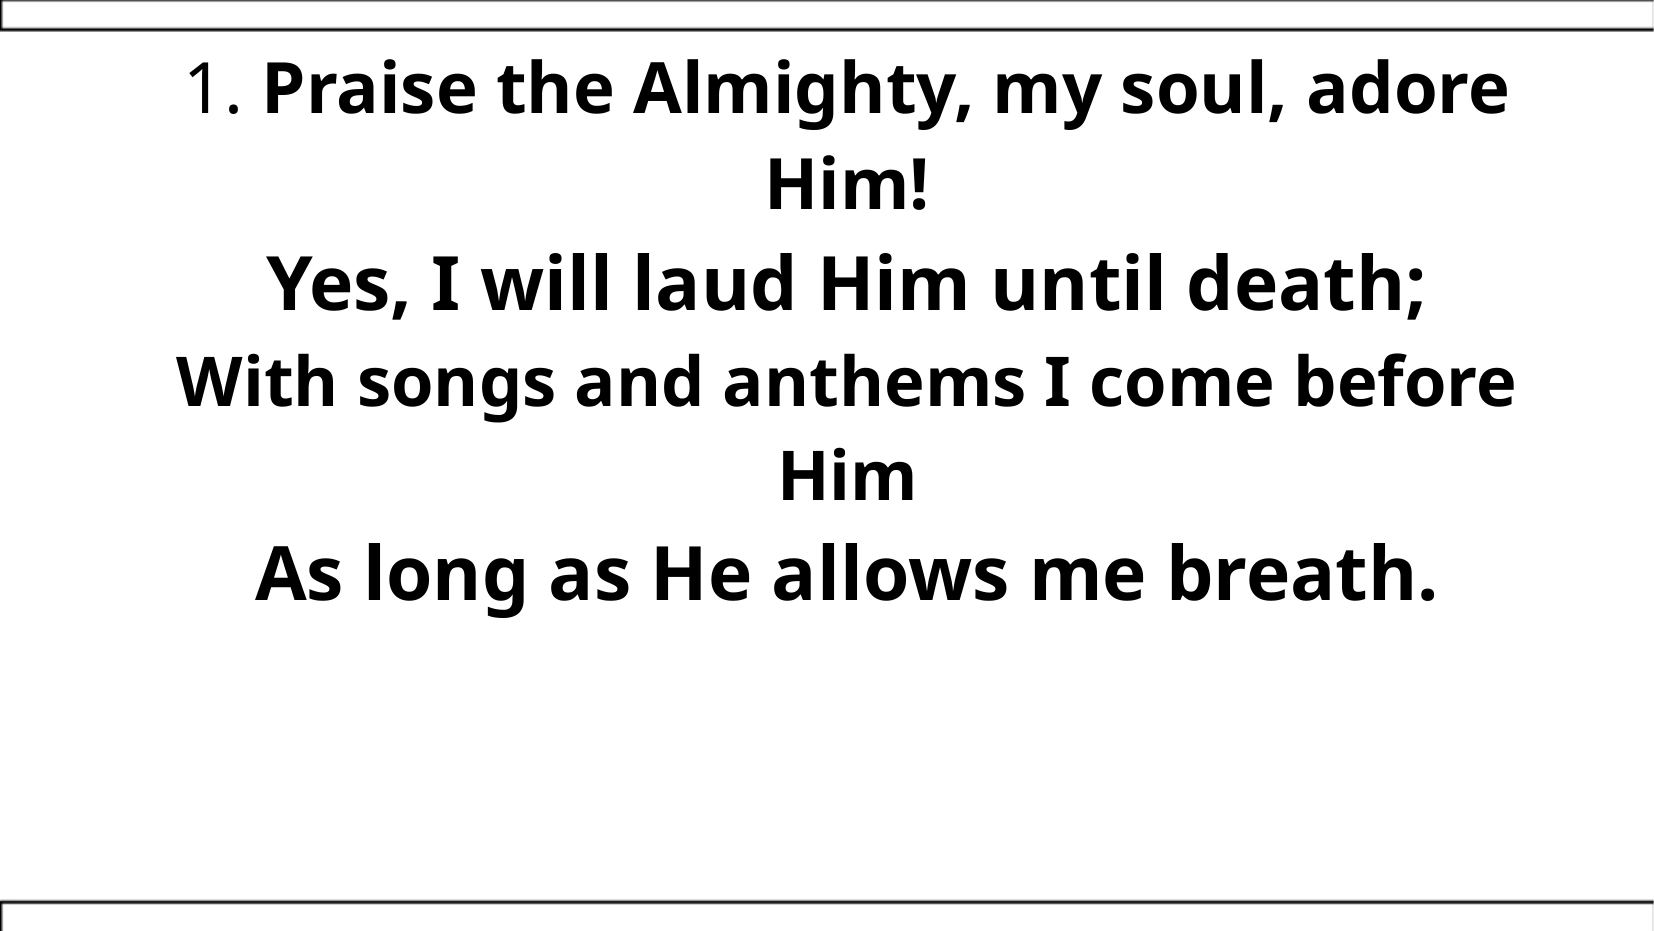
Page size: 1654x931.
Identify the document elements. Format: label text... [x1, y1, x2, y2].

text_box 1. Praise the Almighty, my soul, adore Him! Yes, I will laud Him until death; With songs and anthems I come before Him As long as He allows me breath. [105, 30, 1591, 436]
picture [0, 0, 1654, 931]
